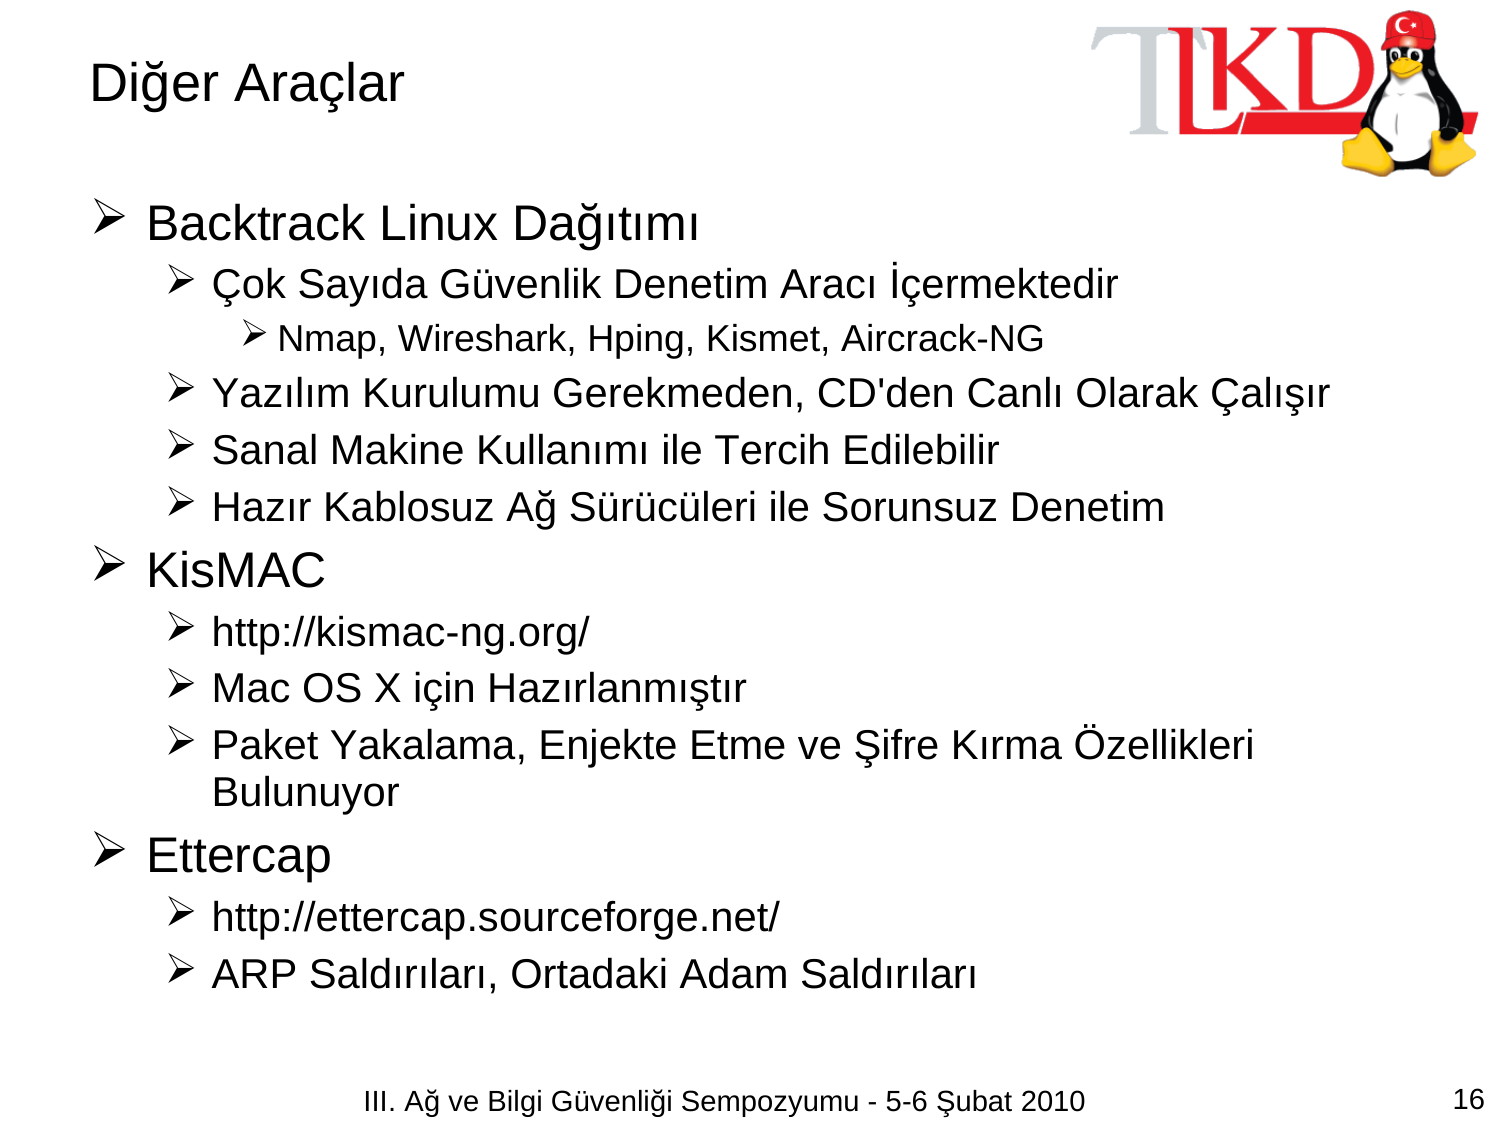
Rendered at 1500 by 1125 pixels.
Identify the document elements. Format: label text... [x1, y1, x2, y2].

list Backtrack Linux Dağıtımı Çok Sayıda Güvenlik Denetim Aracı İçermektedir Nmap, Wireshark, Hping, Kismet, Aircrack-NG Yazılım Kurulumu Gerekmeden, CD'den Canlı Olarak Çalışır Sanal Makine Kullanımı ile Tercih Edilebilir Hazır Kablosuz Ağ Sürücüleri ile Sorunsuz Denetim KisMAC http://kismac-ng.org/ Mac OS X için Hazırlanmıştır Paket Yakalama, Enjekte Etme ve Şifre Kırma Özellikleri Bulunuyor Ettercap http://ettercap.sourceforge.net/ ARP Saldırıları, Ortadaki Adam Saldırıları [75, 187, 1426, 1013]
picture [1087, 0, 1491, 188]
title Diğer Araçlar [75, 45, 1070, 151]
